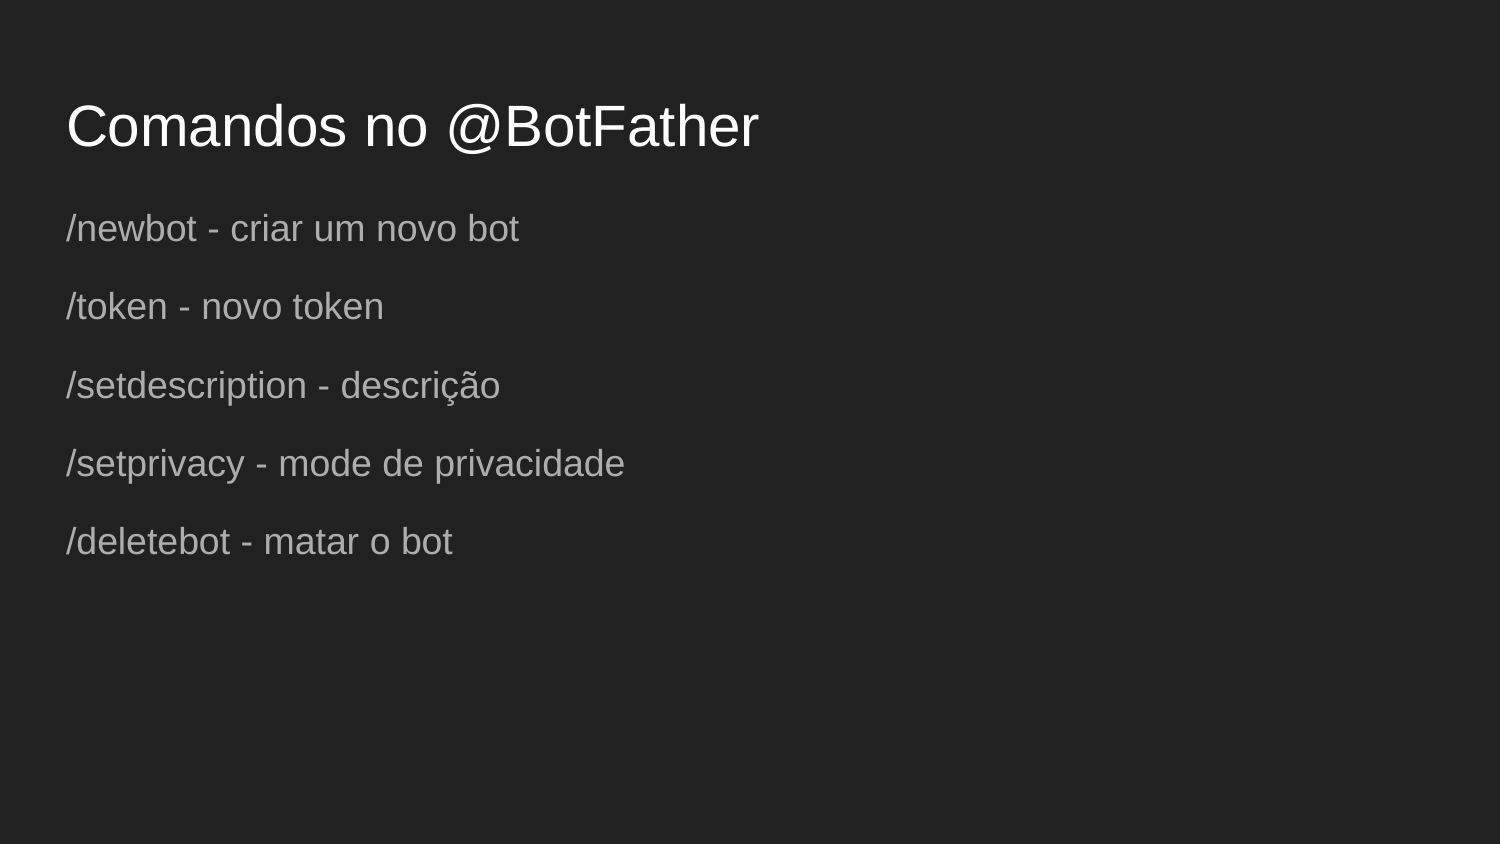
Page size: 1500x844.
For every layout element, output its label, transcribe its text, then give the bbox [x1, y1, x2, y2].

list /newbot - criar um novo bot /token - novo token /setdescription - descrição /setprivacy - mode de privacidade /deletebot - matar o bot [51, 189, 1449, 750]
title Comandos no @BotFather [51, 72, 1449, 167]
